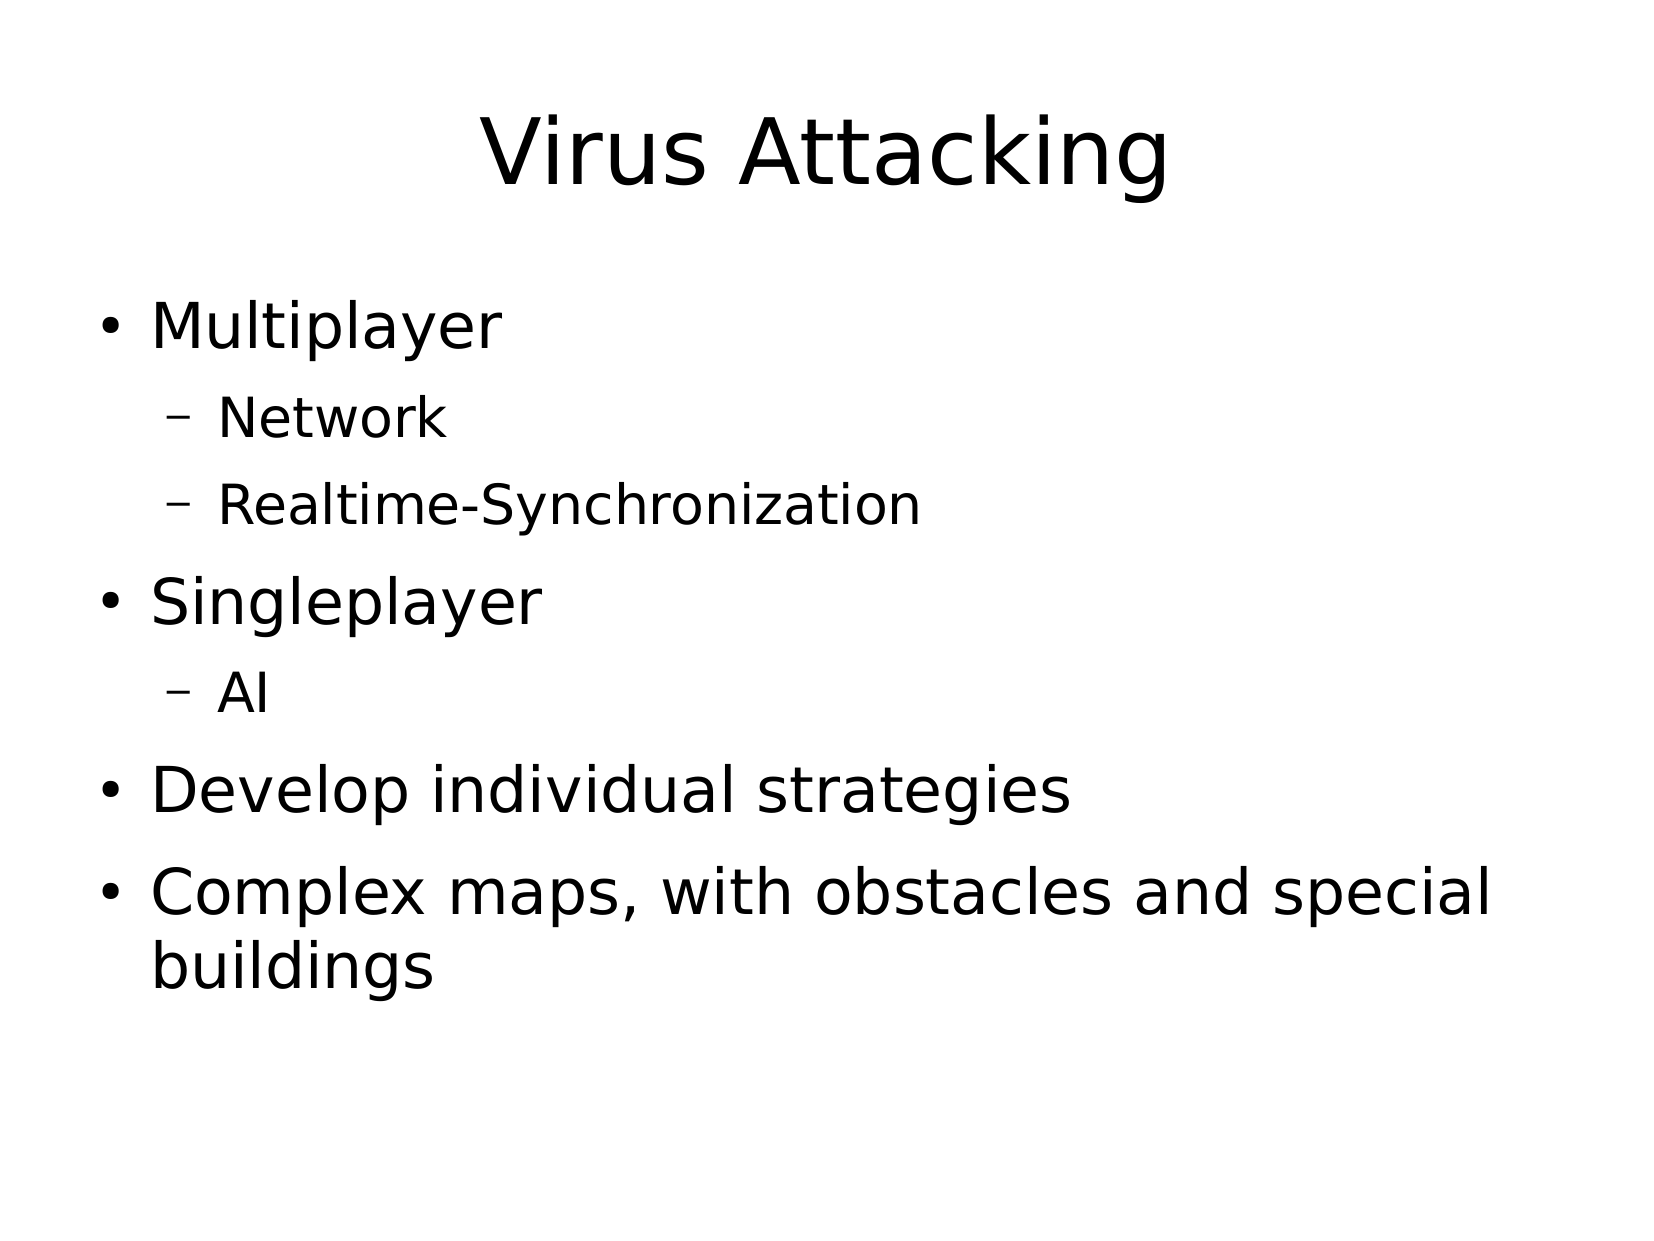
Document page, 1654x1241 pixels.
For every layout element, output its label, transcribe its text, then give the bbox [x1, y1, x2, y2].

title Virus Attacking [82, 49, 1571, 257]
list Multiplayer Network Realtime-Synchronization Singleplayer AI Develop individual strategies Complex maps, with obstacles and special buildings [82, 290, 1571, 1010]
